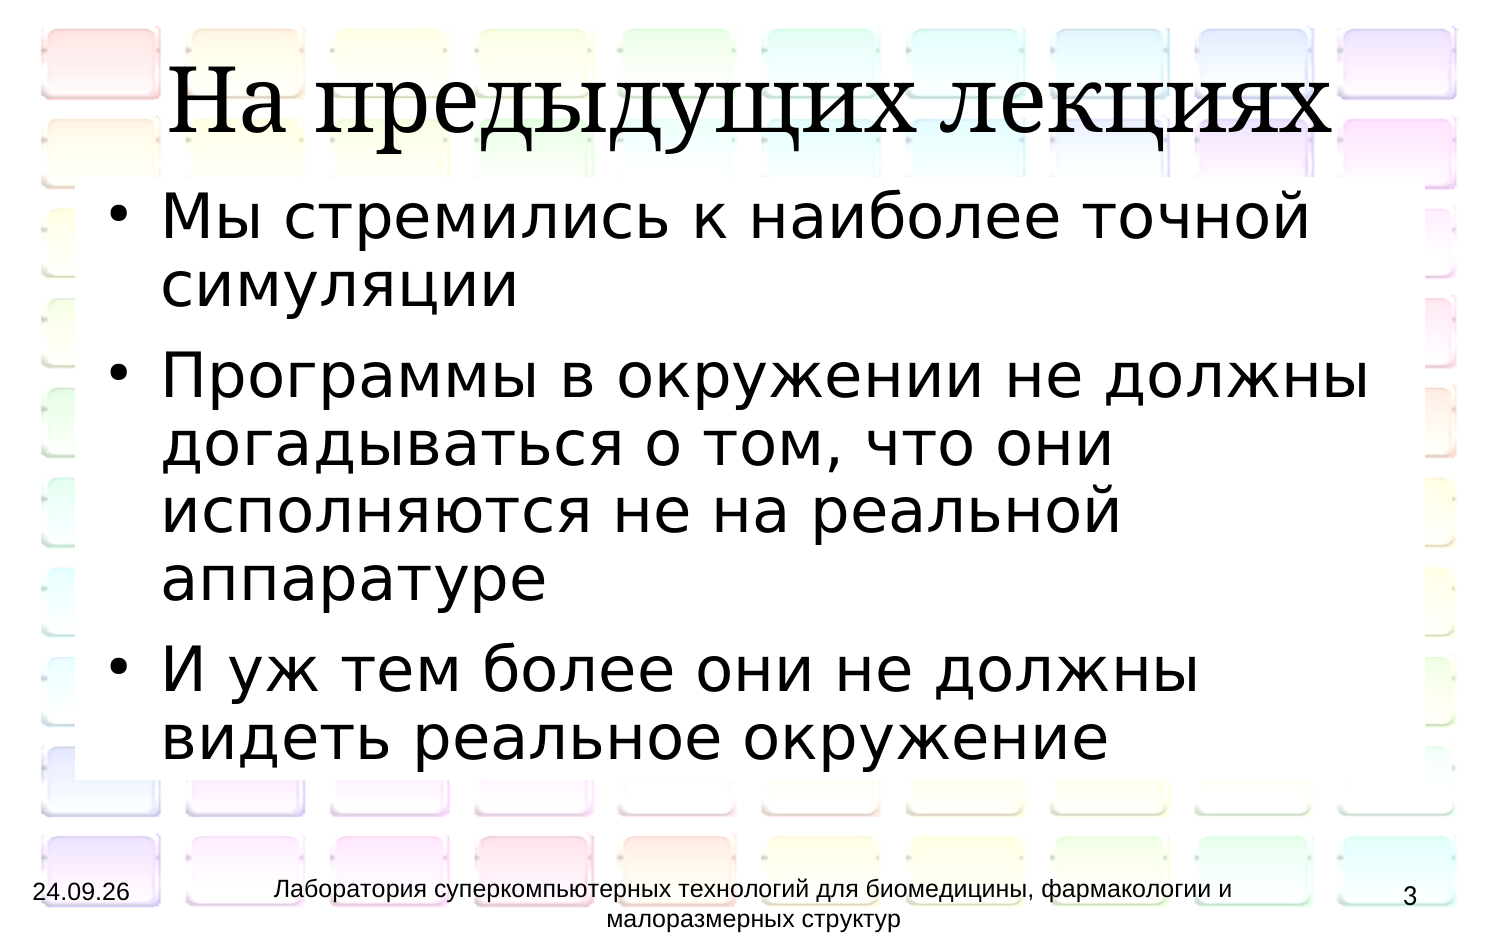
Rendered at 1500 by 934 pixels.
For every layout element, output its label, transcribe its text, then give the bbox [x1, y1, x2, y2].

picture [0, 0, 1500, 934]
list Мы стремились к наиболее точной симуляции Программы в окружении не должны догадываться о том, что они исполняются не на реальной аппаратуре И уж тем более они не должны видеть реальное окружение [75, 177, 1426, 781]
text_box 11.03.12 [17, 868, 184, 918]
text_box <номер> [1387, 868, 1473, 918]
title На предыдущих лекциях [75, 32, 1426, 158]
text_box Лаборатория суперкомпьютерных технологий для биомедицины, фармакологии и малоразмерных структур [171, 864, 1338, 915]
